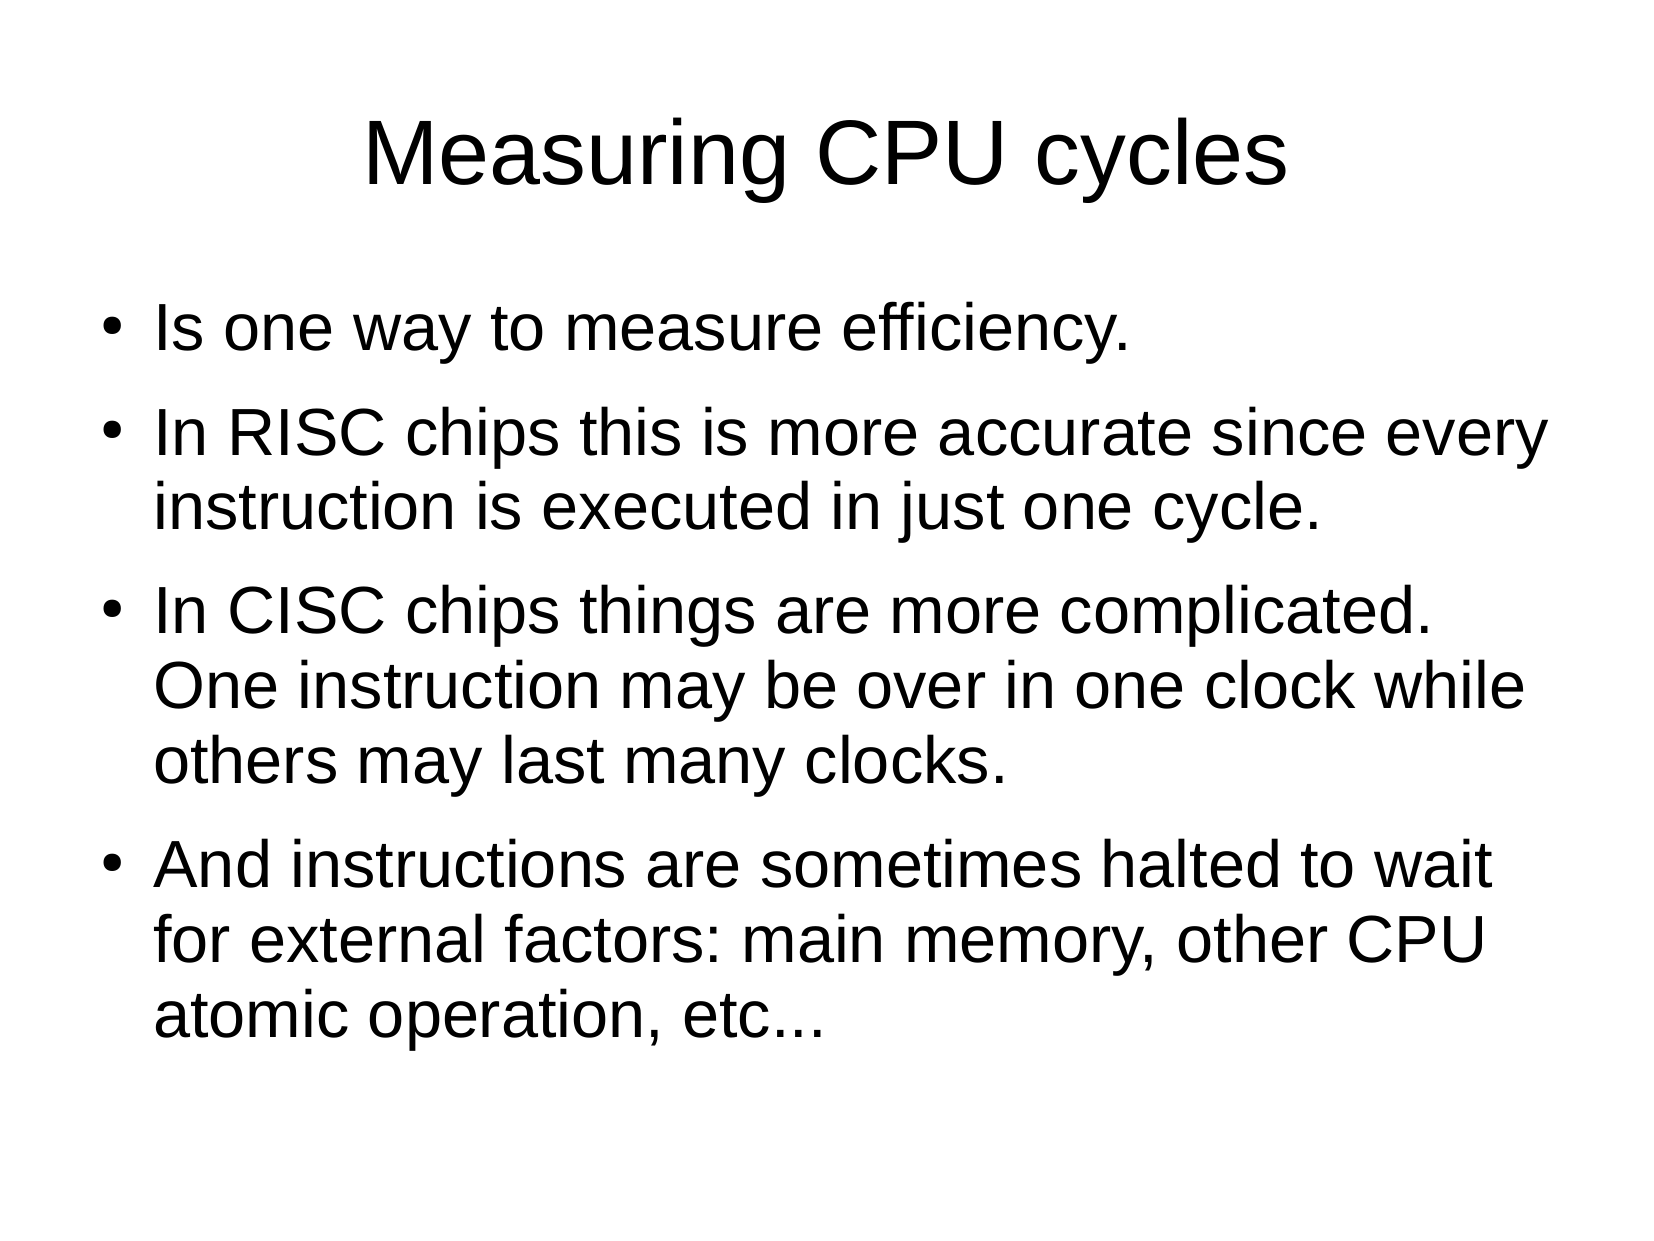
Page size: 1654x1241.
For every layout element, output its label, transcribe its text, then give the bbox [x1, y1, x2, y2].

title Measuring CPU cycles [82, 49, 1571, 257]
list Is one way to measure efficiency. In RISC chips this is more accurate since every instruction is executed in just one cycle. In CISC chips things are more complicated. One instruction may be over in one clock while others may last many clocks. And instructions are sometimes halted to wait for external factors: main memory, other CPU atomic operation, etc... [82, 290, 1571, 1109]
